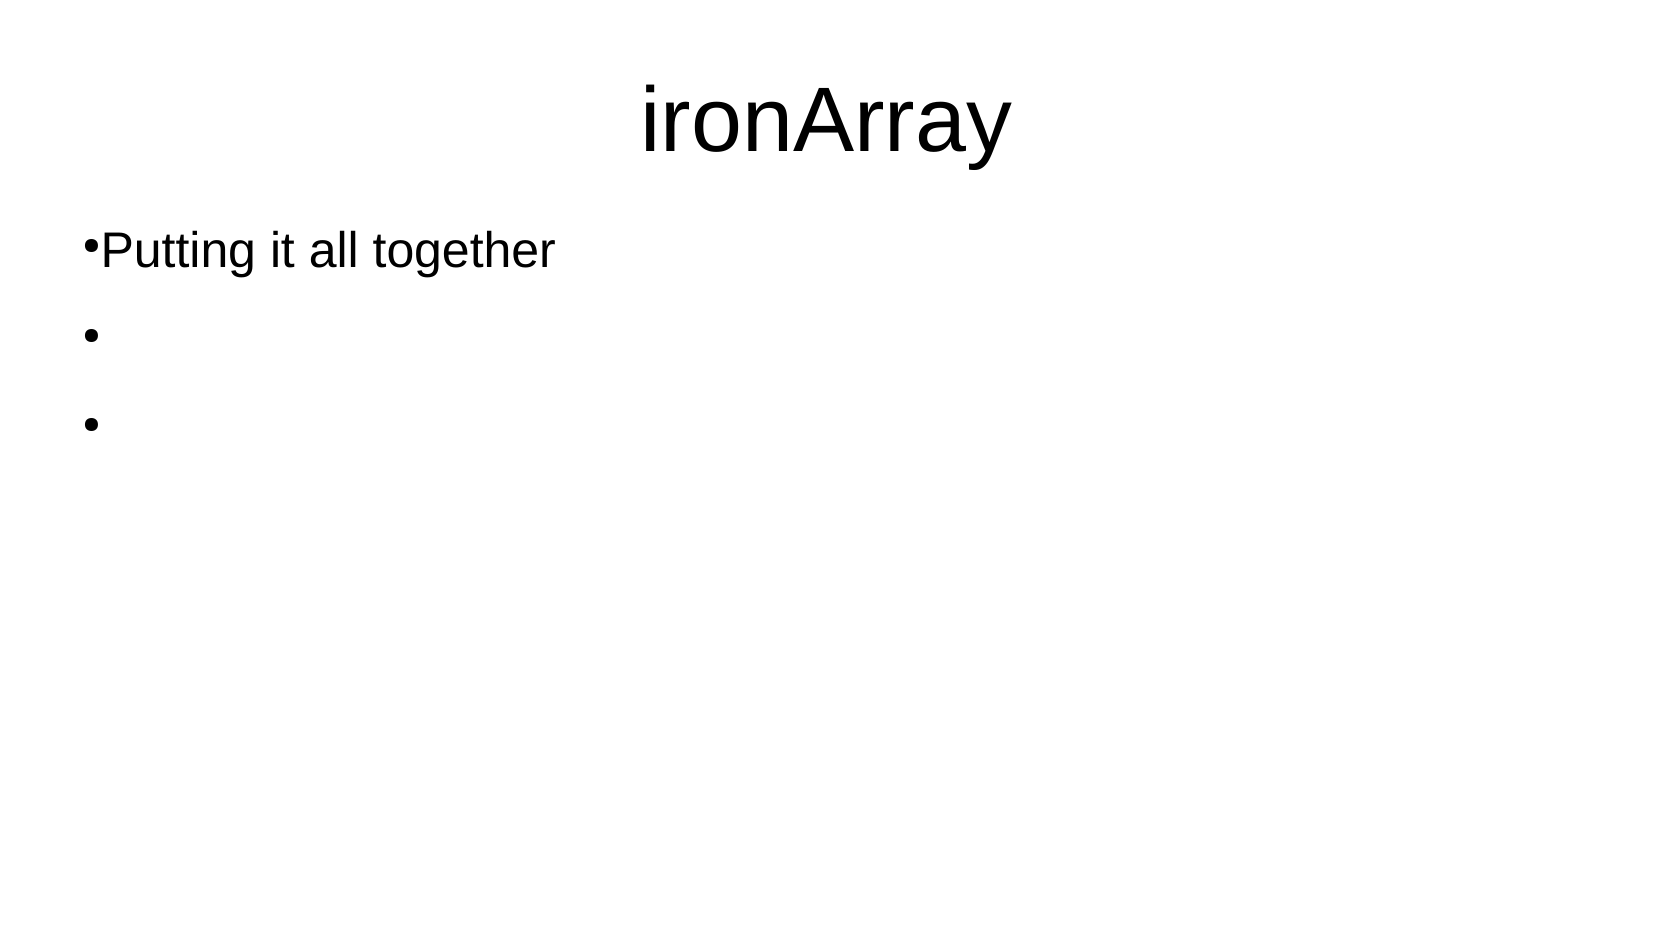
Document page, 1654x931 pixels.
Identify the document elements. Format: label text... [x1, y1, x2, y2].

list Putting it all together [82, 217, 1571, 757]
title ironArray [82, 37, 1571, 193]
